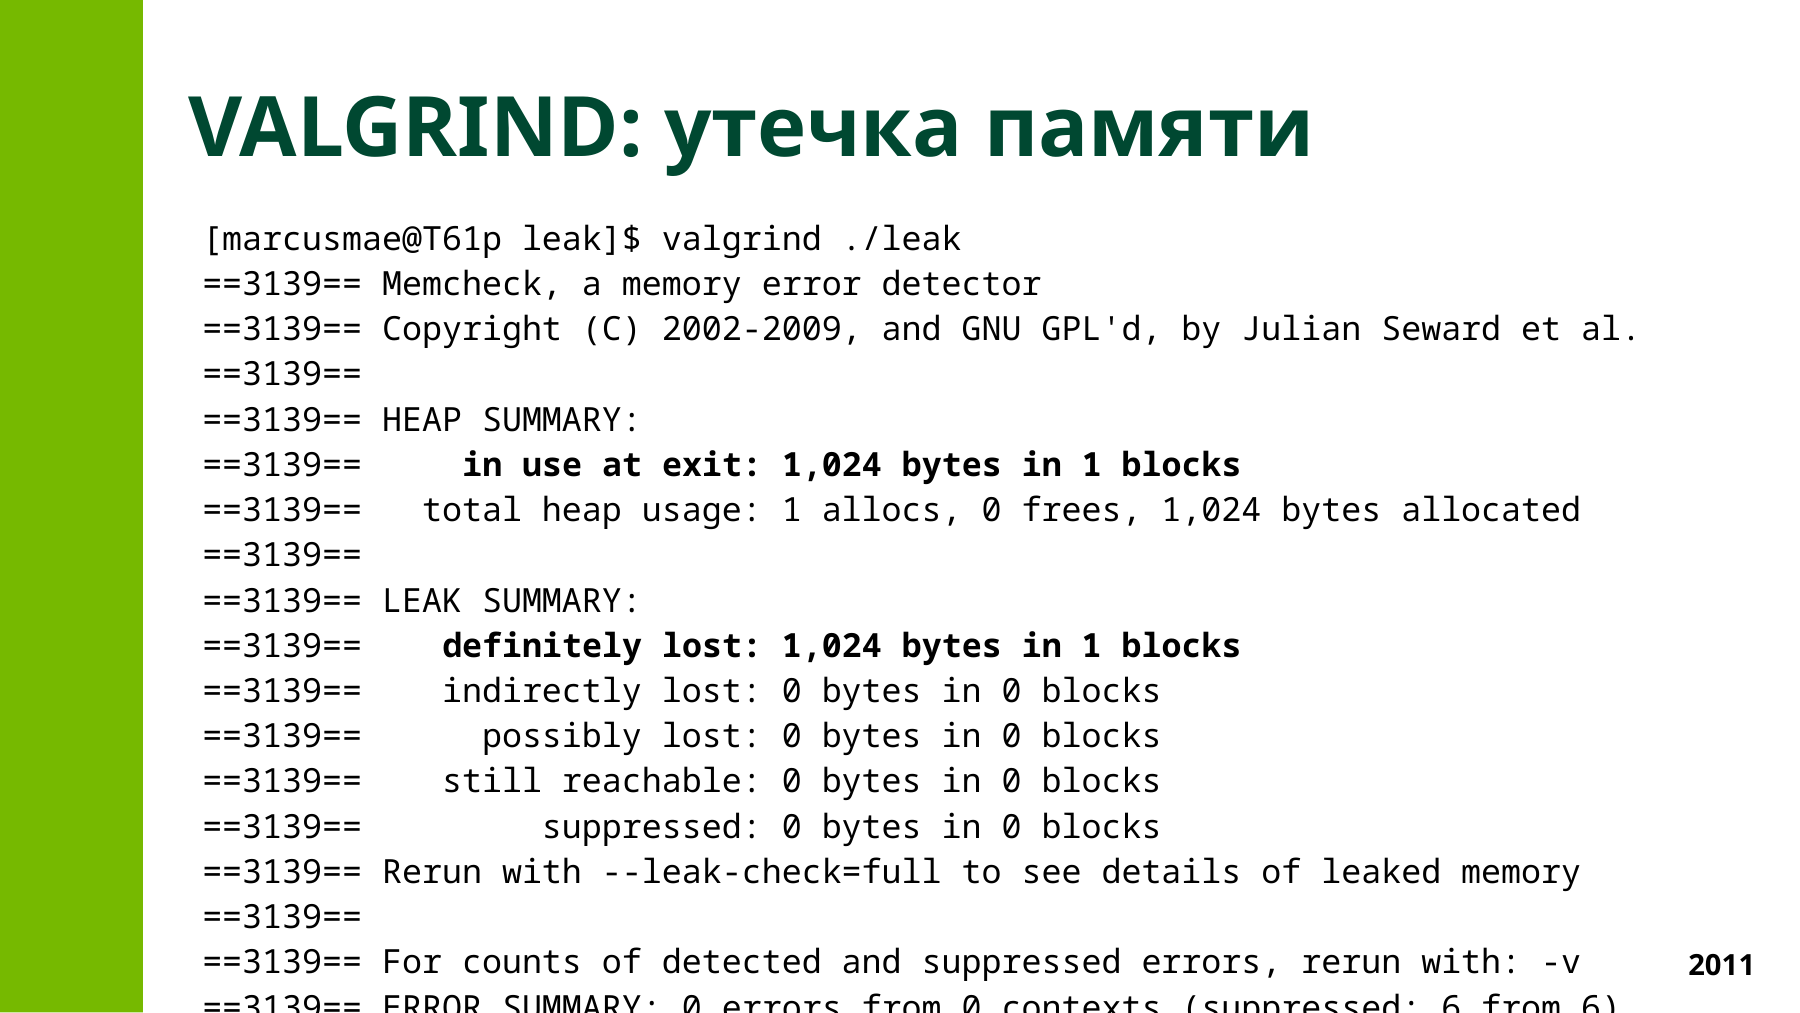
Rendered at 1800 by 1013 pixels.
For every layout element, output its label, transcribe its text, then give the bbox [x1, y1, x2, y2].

text_box [marcusmae@T61p leak]$ valgrind ./leak ==3139== Memcheck, a memory error detector ==3139== Copyright (C) 2002-2009, and GNU GPL'd, by Julian Seward et al. ==3139== ==3139== HEAP SUMMARY: ==3139== in use at exit: 1,024 bytes in 1 blocks ==3139== total heap usage: 1 allocs, 0 frees, 1,024 bytes allocated ==3139== ==3139== LEAK SUMMARY: ==3139== definitely lost: 1,024 bytes in 1 blocks ==3139== indirectly lost: 0 bytes in 0 blocks ==3139== possibly lost: 0 bytes in 0 blocks ==3139== still reachable: 0 bytes in 0 blocks ==3139== suppressed: 0 bytes in 0 blocks ==3139== Rerun with --leak-check=full to see details of leaked memory ==3139== ==3139== For counts of detected and suppressed errors, rerun with: -v ==3139== ERROR SUMMARY: 0 errors from 0 contexts (suppressed: 6 from 6) [187, 207, 1726, 954]
title VALGRIND: утечка памяти [188, 40, 1733, 211]
